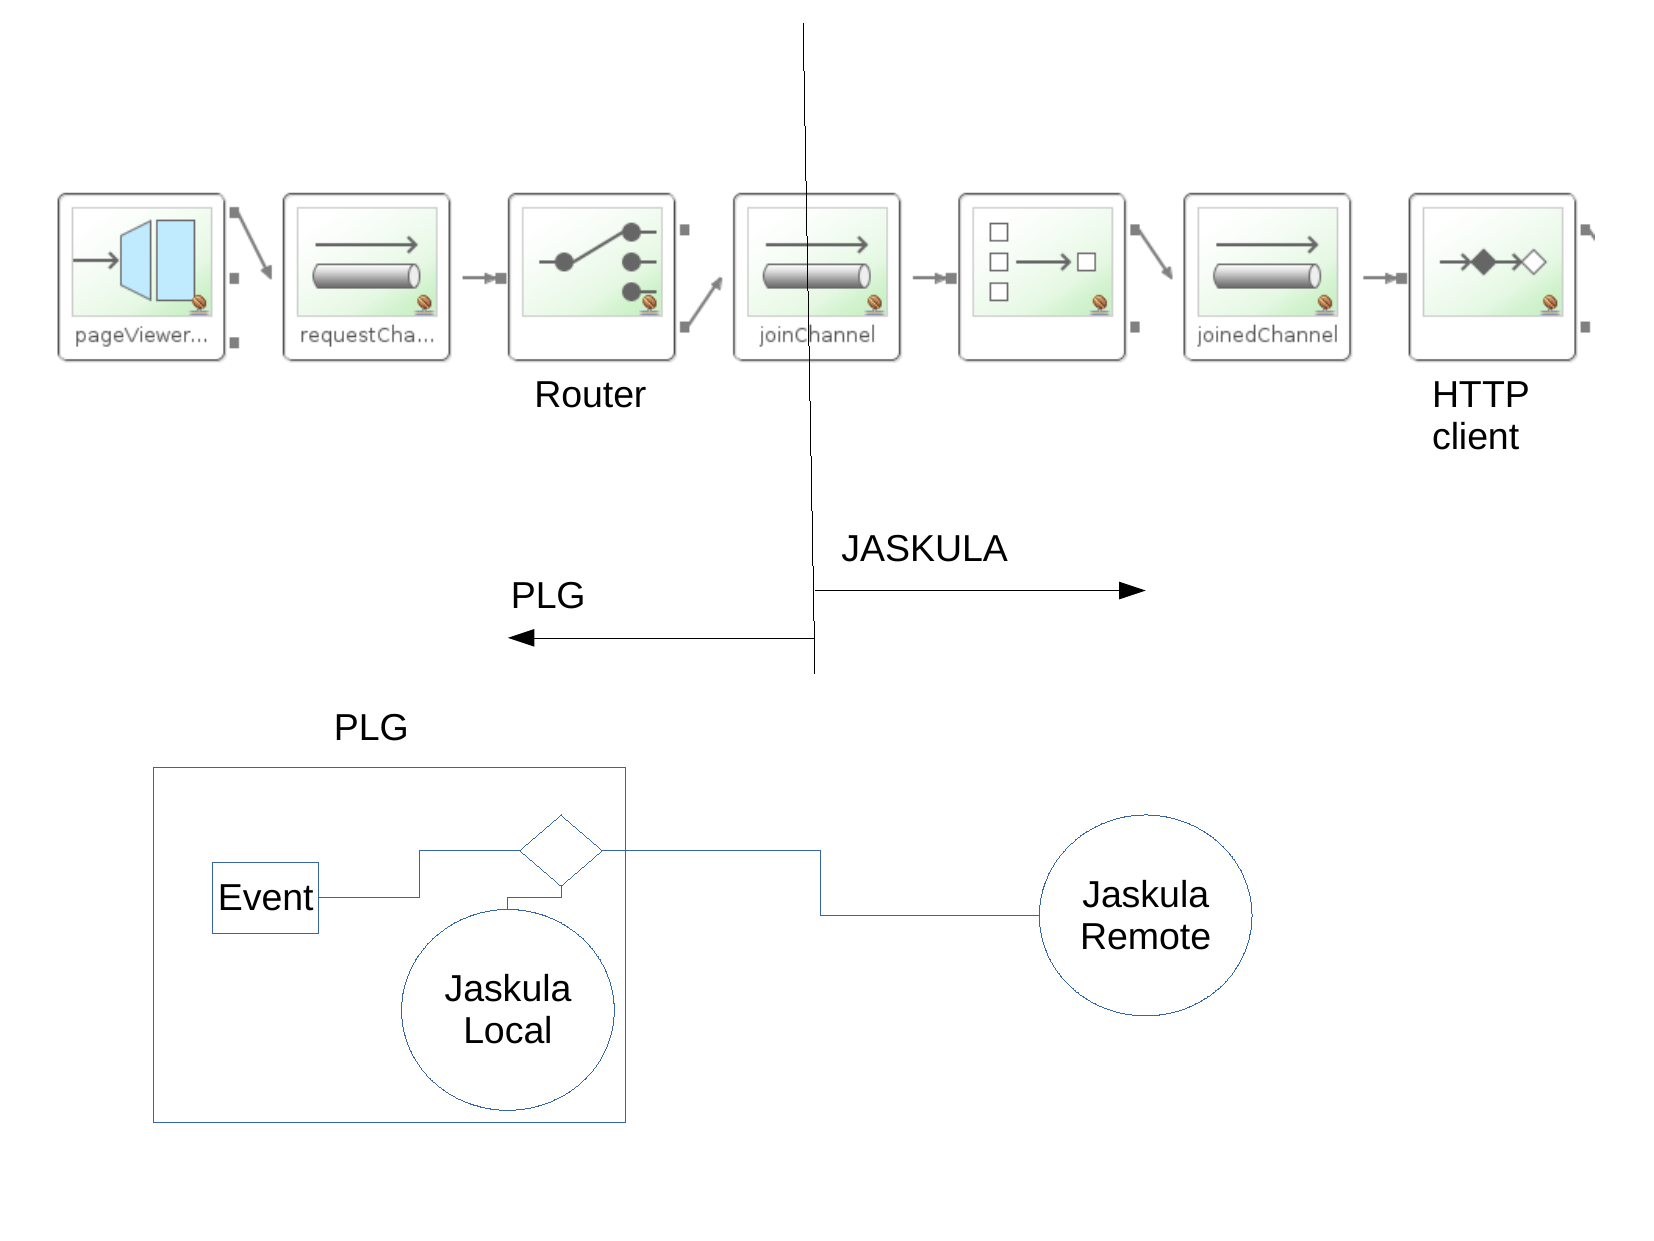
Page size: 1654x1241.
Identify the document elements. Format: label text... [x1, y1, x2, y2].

text_box HTTP client [1417, 366, 1595, 465]
text_box JASKULA [826, 519, 1111, 577]
text_box PLG [318, 699, 438, 798]
text_box Router [519, 366, 768, 423]
text_box Event [212, 862, 319, 934]
text_box PLG [496, 566, 792, 624]
text_box Jaskula Local [401, 909, 615, 1111]
picture [36, 165, 1595, 405]
text_box Jaskula Remote [1039, 814, 1253, 1016]
